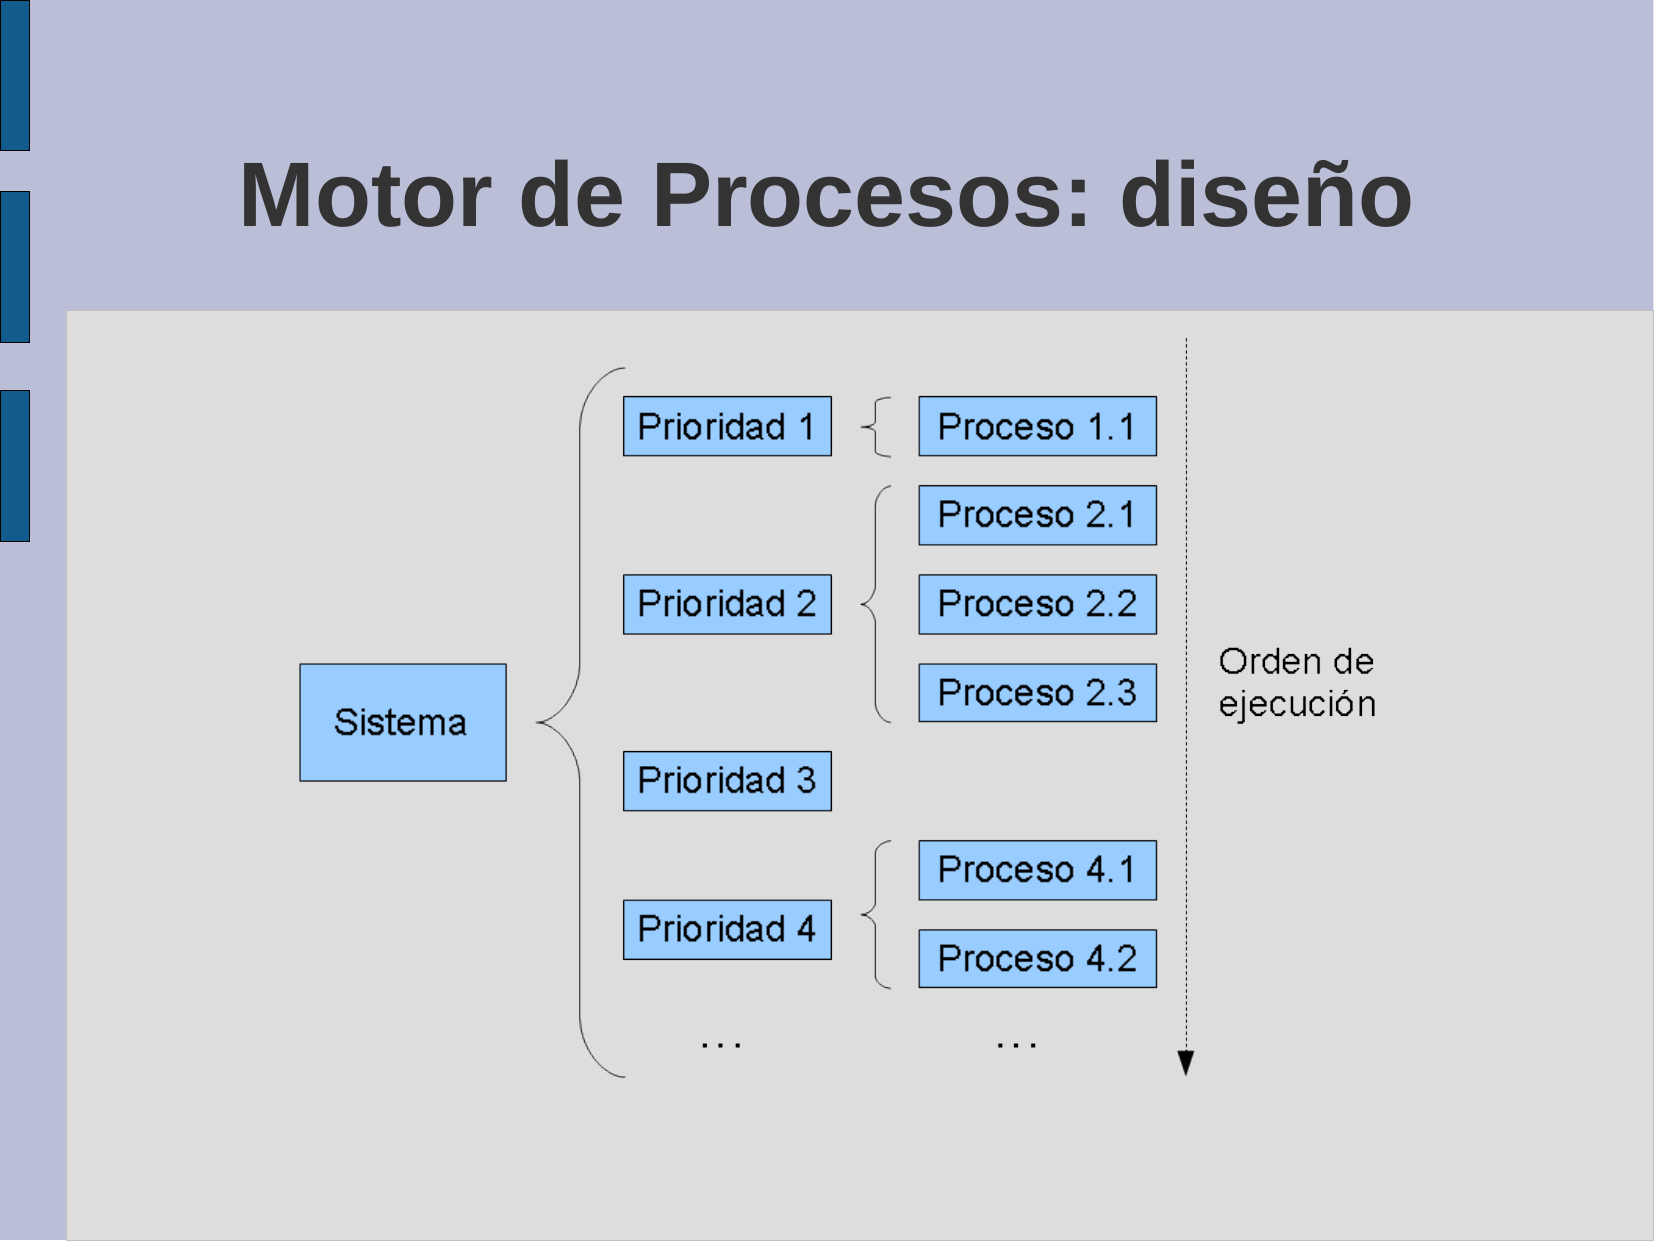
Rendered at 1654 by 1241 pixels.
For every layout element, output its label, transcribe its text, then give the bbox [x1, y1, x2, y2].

picture [265, 324, 1397, 1106]
title Motor de Procesos: diseño [121, 91, 1534, 299]
